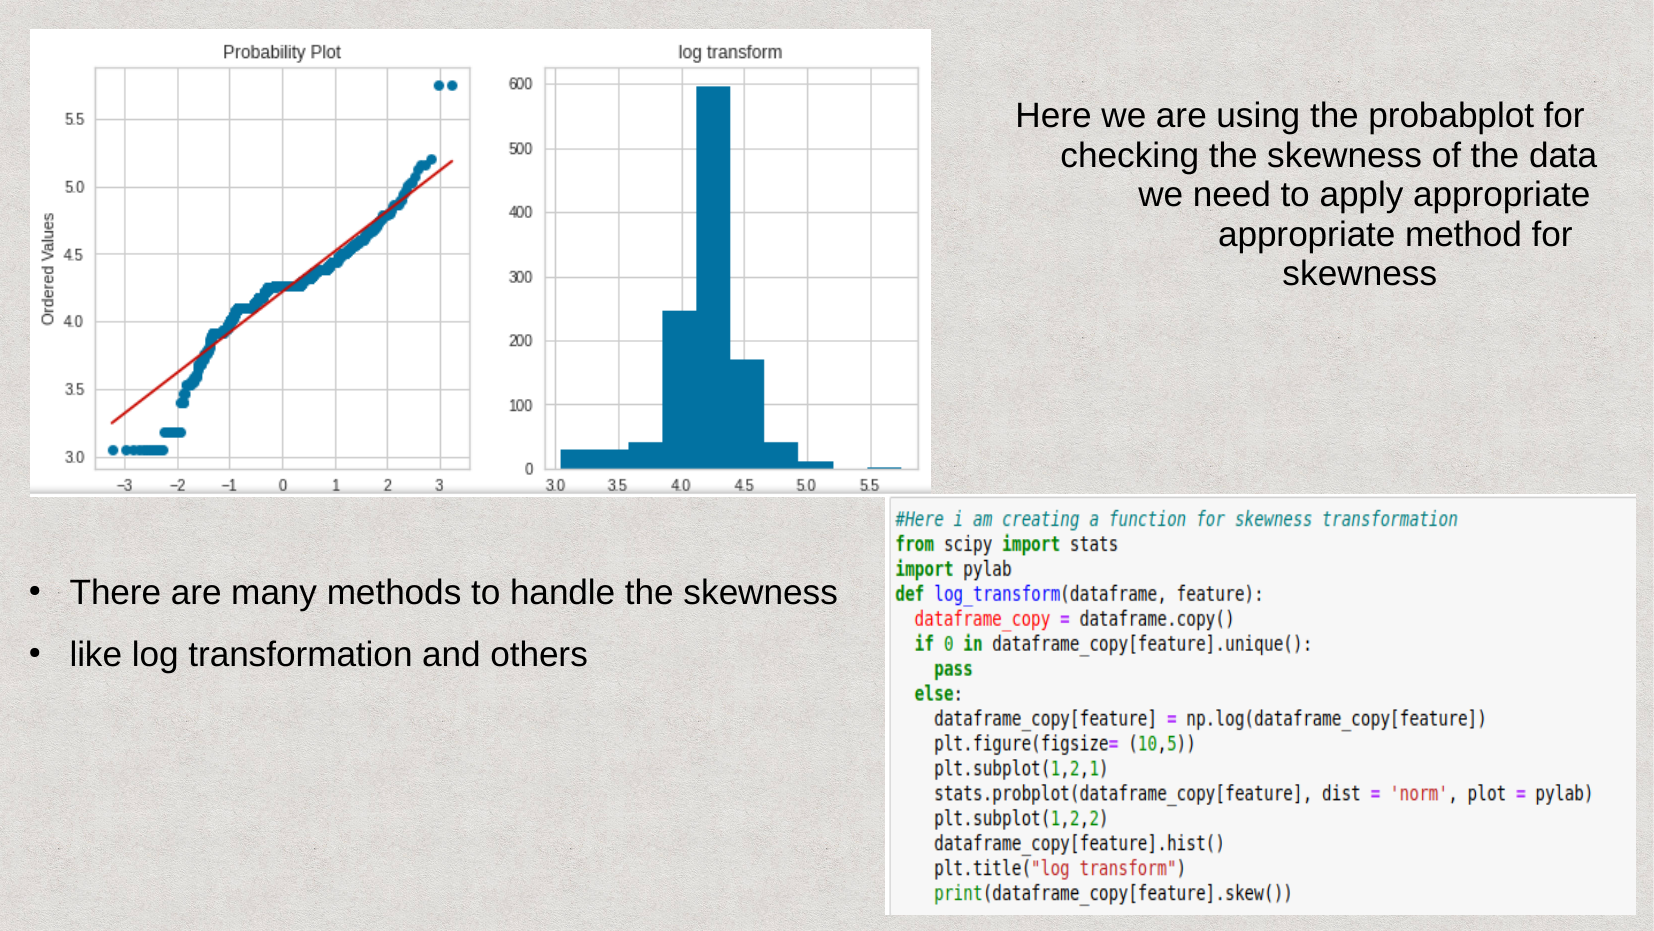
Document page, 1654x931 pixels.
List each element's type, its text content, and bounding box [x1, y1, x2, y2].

picture [0, 0, 1654, 931]
list Here we are using the probabplot for checking the skewness of the data and we need to apply appropriate method for appropriate method for removing the skewness There are many methods to handle the skewness like log transformation and others [15, 15, 1621, 901]
